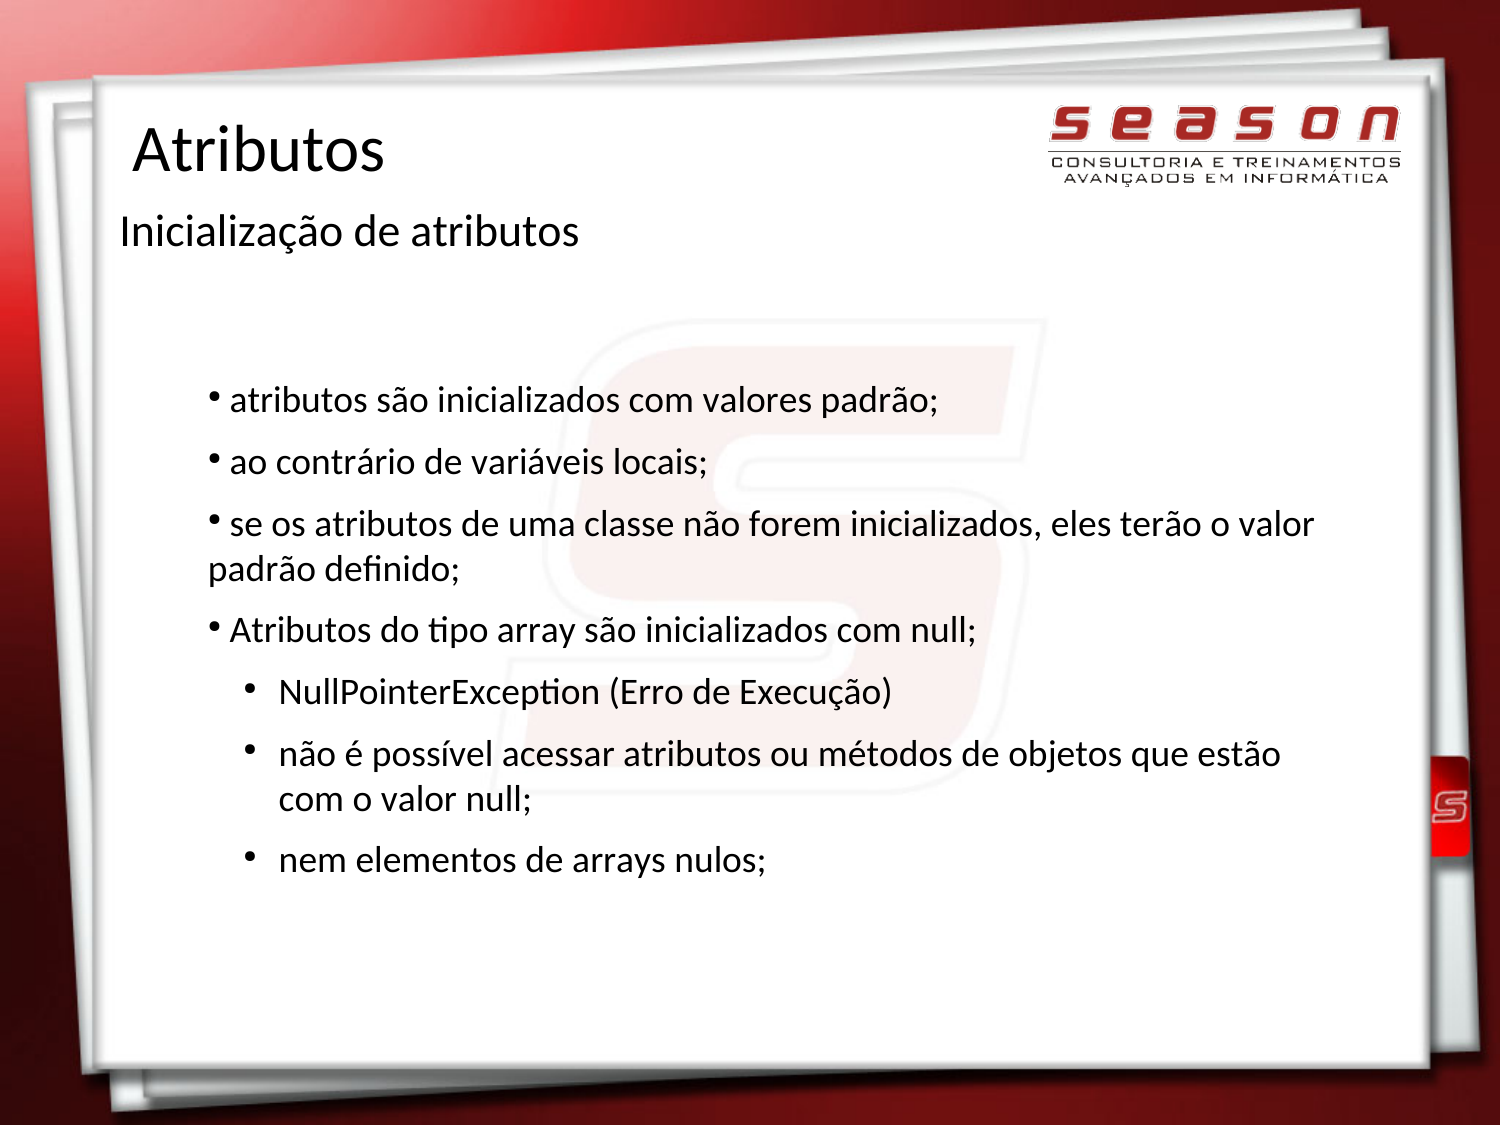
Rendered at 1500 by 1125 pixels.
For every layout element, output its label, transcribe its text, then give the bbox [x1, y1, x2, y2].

text_box Inicialização de atributos [119, 200, 1240, 256]
text_box atributos são inicializados com valores padrão; ao contrário de variáveis locais; se os atributos de uma classe não forem inicializados, eles terão o valor padrão definido; Atributos do tipo array são inicializados com null; NullPointerException (Erro de Execução) não é possível acessar atributos ou métodos de objetos que estão com o valor null; nem elementos de arrays nulos; [207, 375, 1328, 881]
title Atributos [118, 33, 1394, 257]
picture [0, 0, 1500, 1125]
